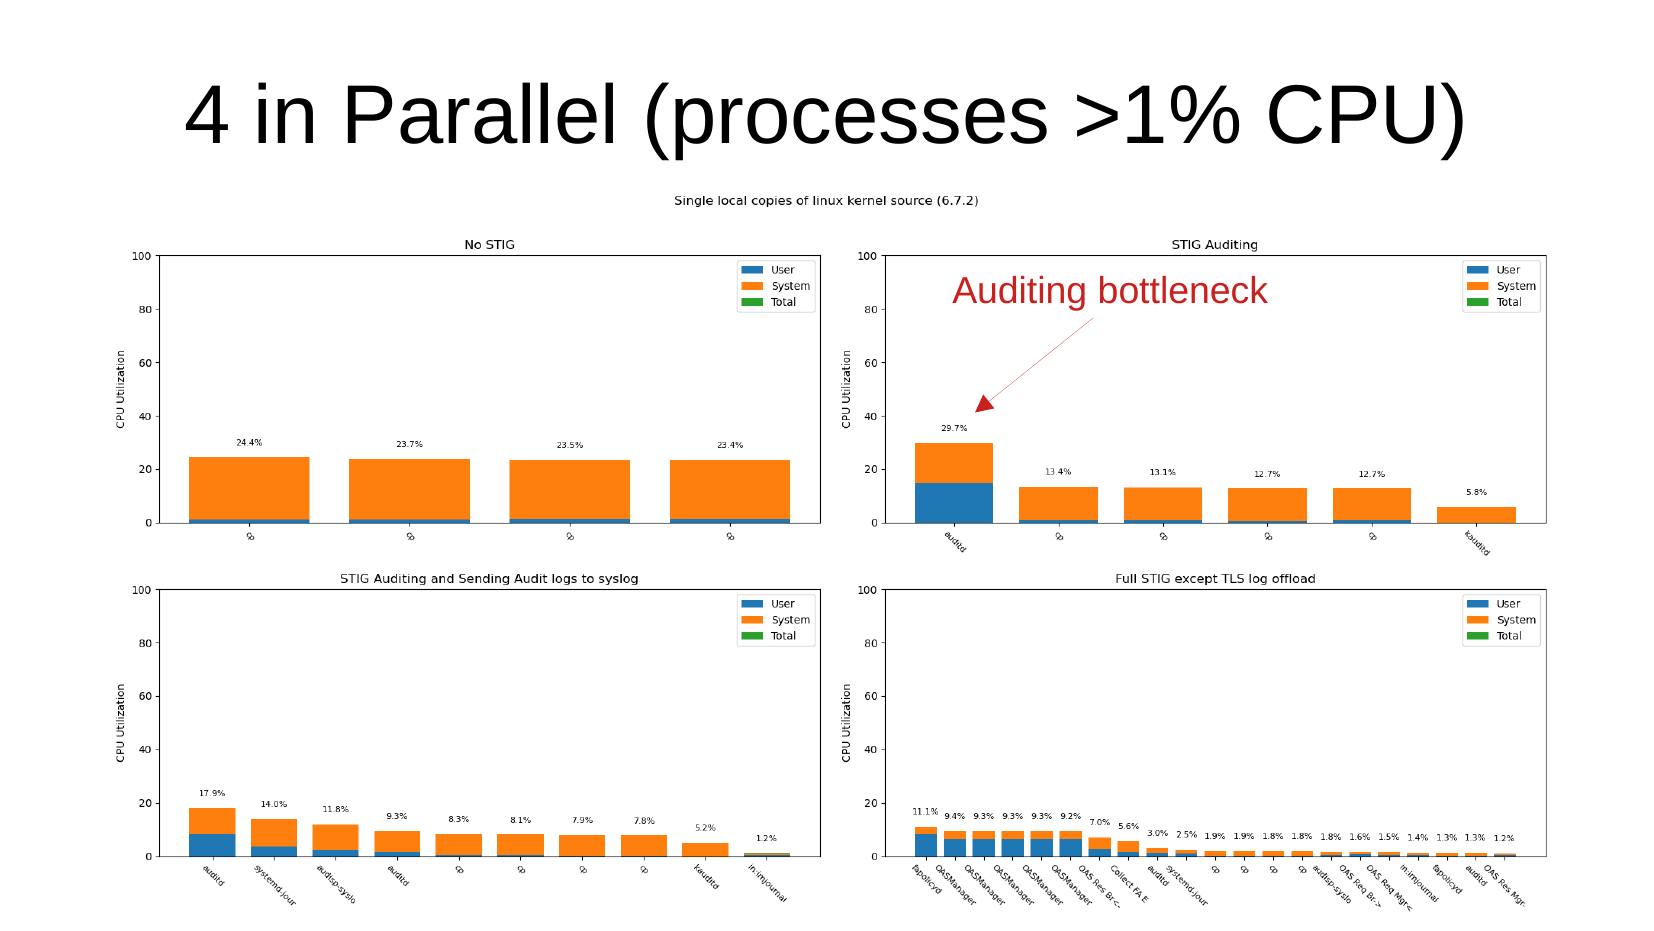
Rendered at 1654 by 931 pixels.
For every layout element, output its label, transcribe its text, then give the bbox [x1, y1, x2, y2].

text_box Auditing bottleneck [937, 262, 1463, 338]
picture [94, 180, 1559, 931]
title 4 in Parallel (processes >1% CPU) [82, 37, 1571, 193]
